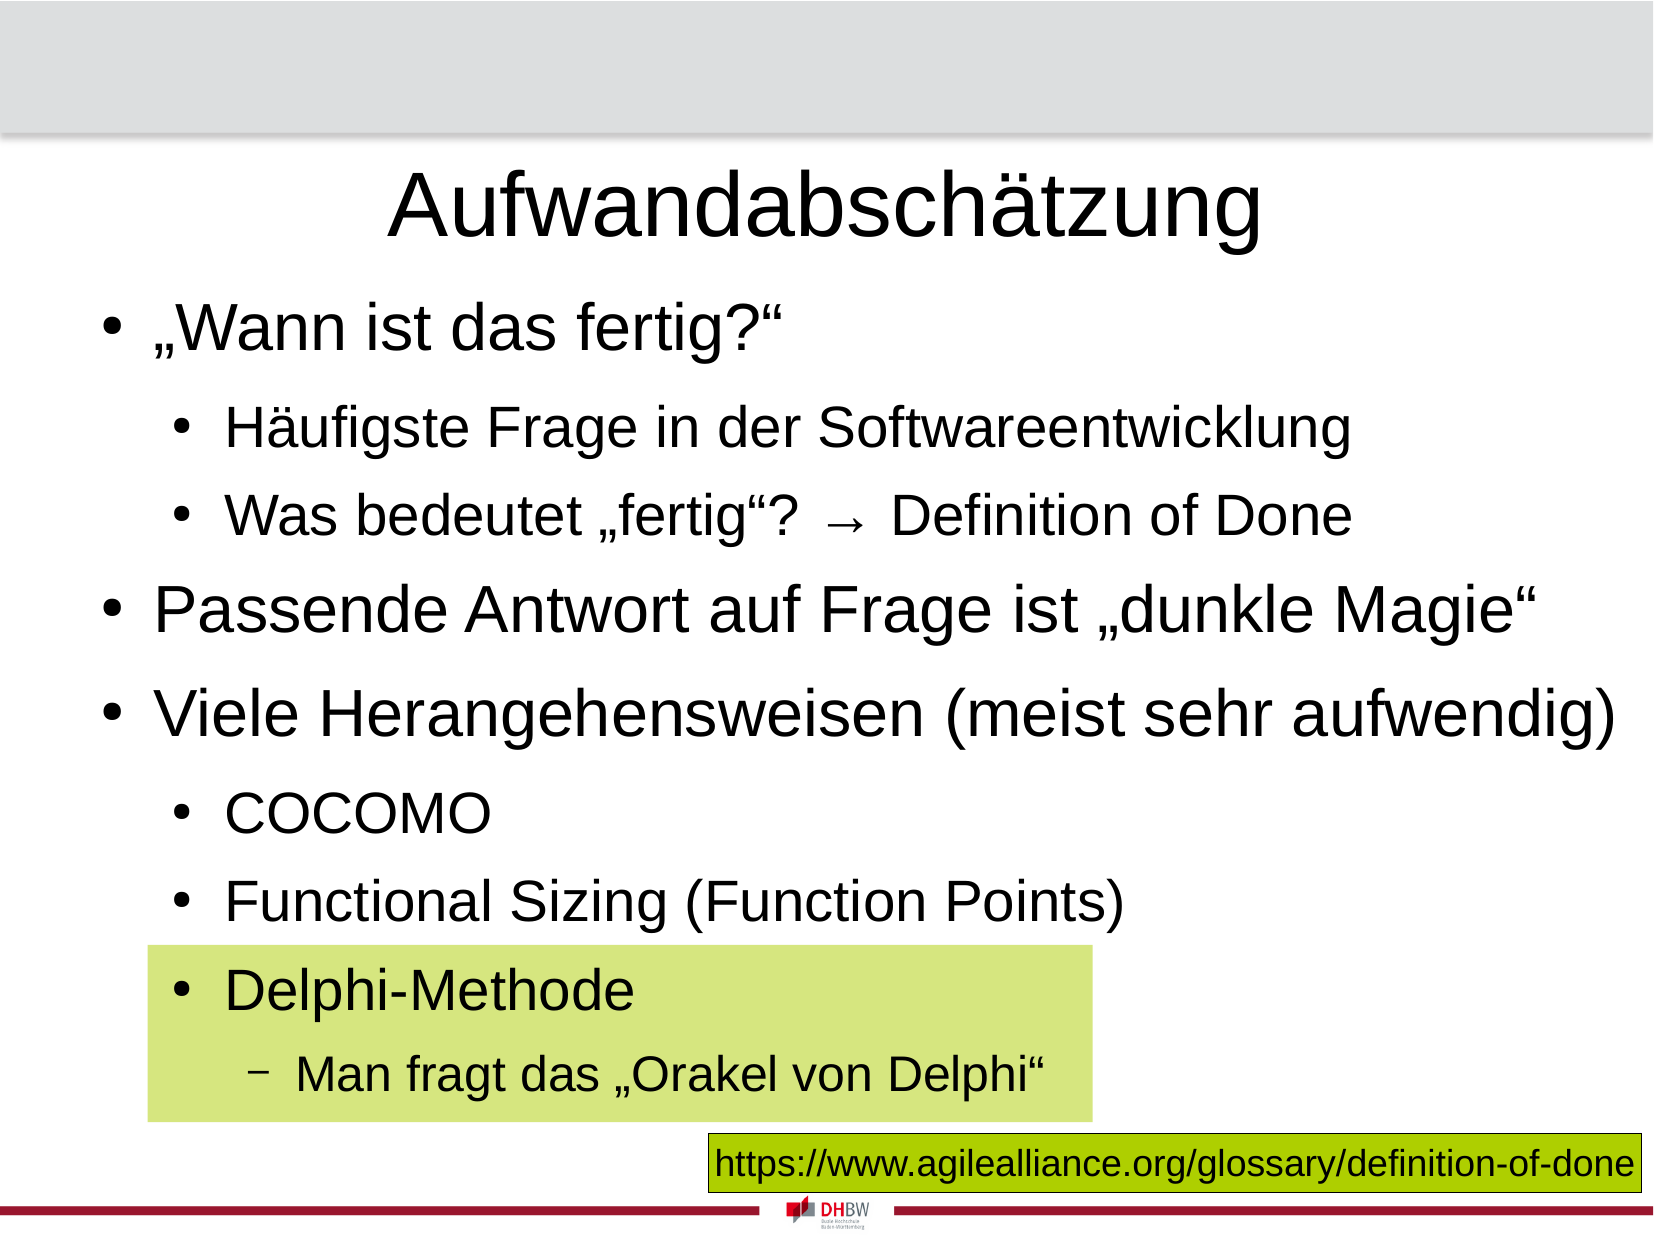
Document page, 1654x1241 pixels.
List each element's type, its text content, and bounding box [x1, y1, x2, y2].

picture [0, 1, 1654, 1237]
title Aufwandabschätzung [82, 147, 1571, 257]
text_box https://www.agilealliance.org/glossary/definition-of-done [708, 1133, 1642, 1193]
text_box [147, 1101, 1093, 1123]
list „Wann ist das fertig?“ Häufigste Frage in der Softwareentwicklung Was bedeutet „fertig“? → Definition of Done Passende Antwort auf Frage ist „dunkle Magie“ Viele Herangehensweisen (meist sehr aufwendig) COCOMO Functional Sizing (Function Points) Delphi-Methode Man fragt das „Orakel von Delphi“ [82, 290, 1625, 1101]
